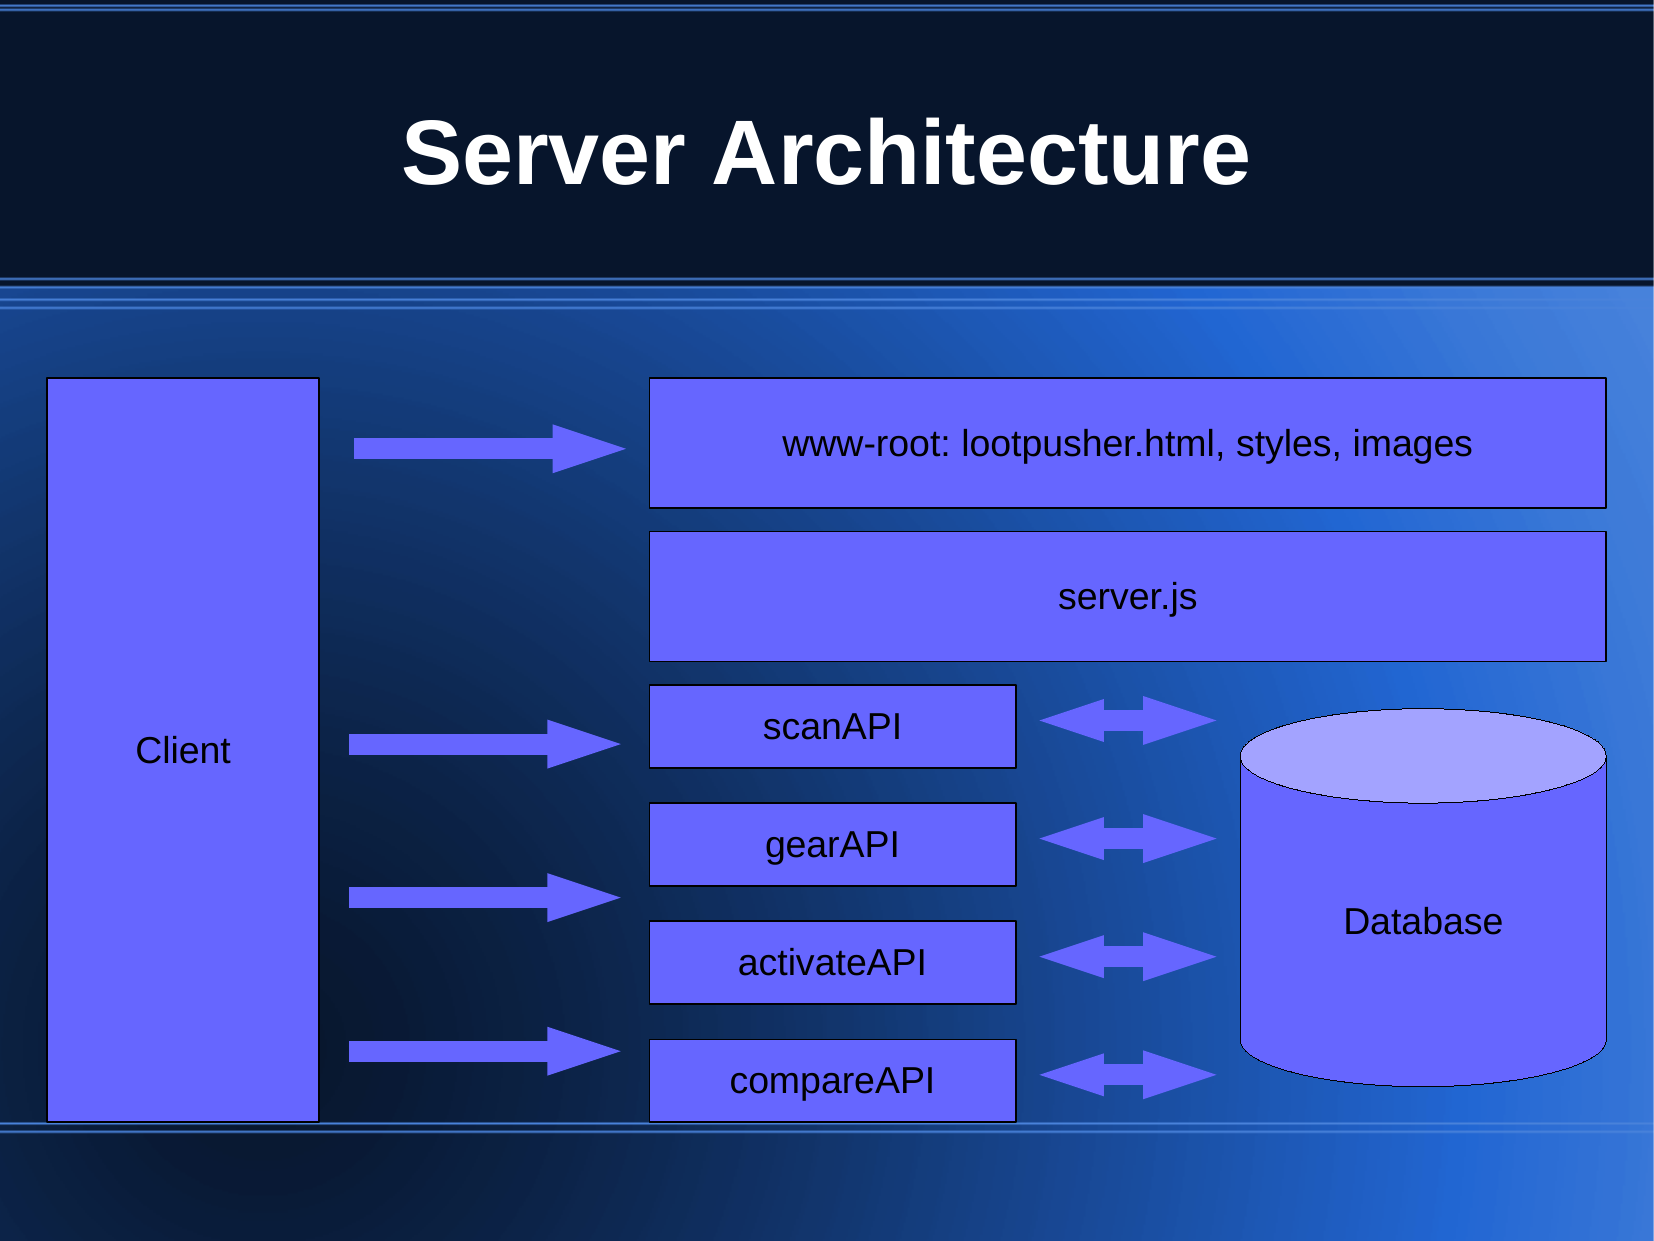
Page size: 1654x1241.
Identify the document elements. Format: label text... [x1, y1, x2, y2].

text_box compareAPI [649, 1039, 1016, 1123]
text_box gearAPI [649, 803, 1016, 886]
text_box Database [1240, 758, 1607, 1087]
text_box Client [47, 377, 319, 1123]
text_box scanAPI [649, 685, 1016, 768]
text_box activateAPI [649, 921, 1016, 1004]
picture [0, 0, 1654, 1241]
text_box www-root: lootpusher.html, styles, images [649, 377, 1607, 508]
title Server Architecture [82, 49, 1571, 257]
text_box server.js [649, 531, 1607, 662]
